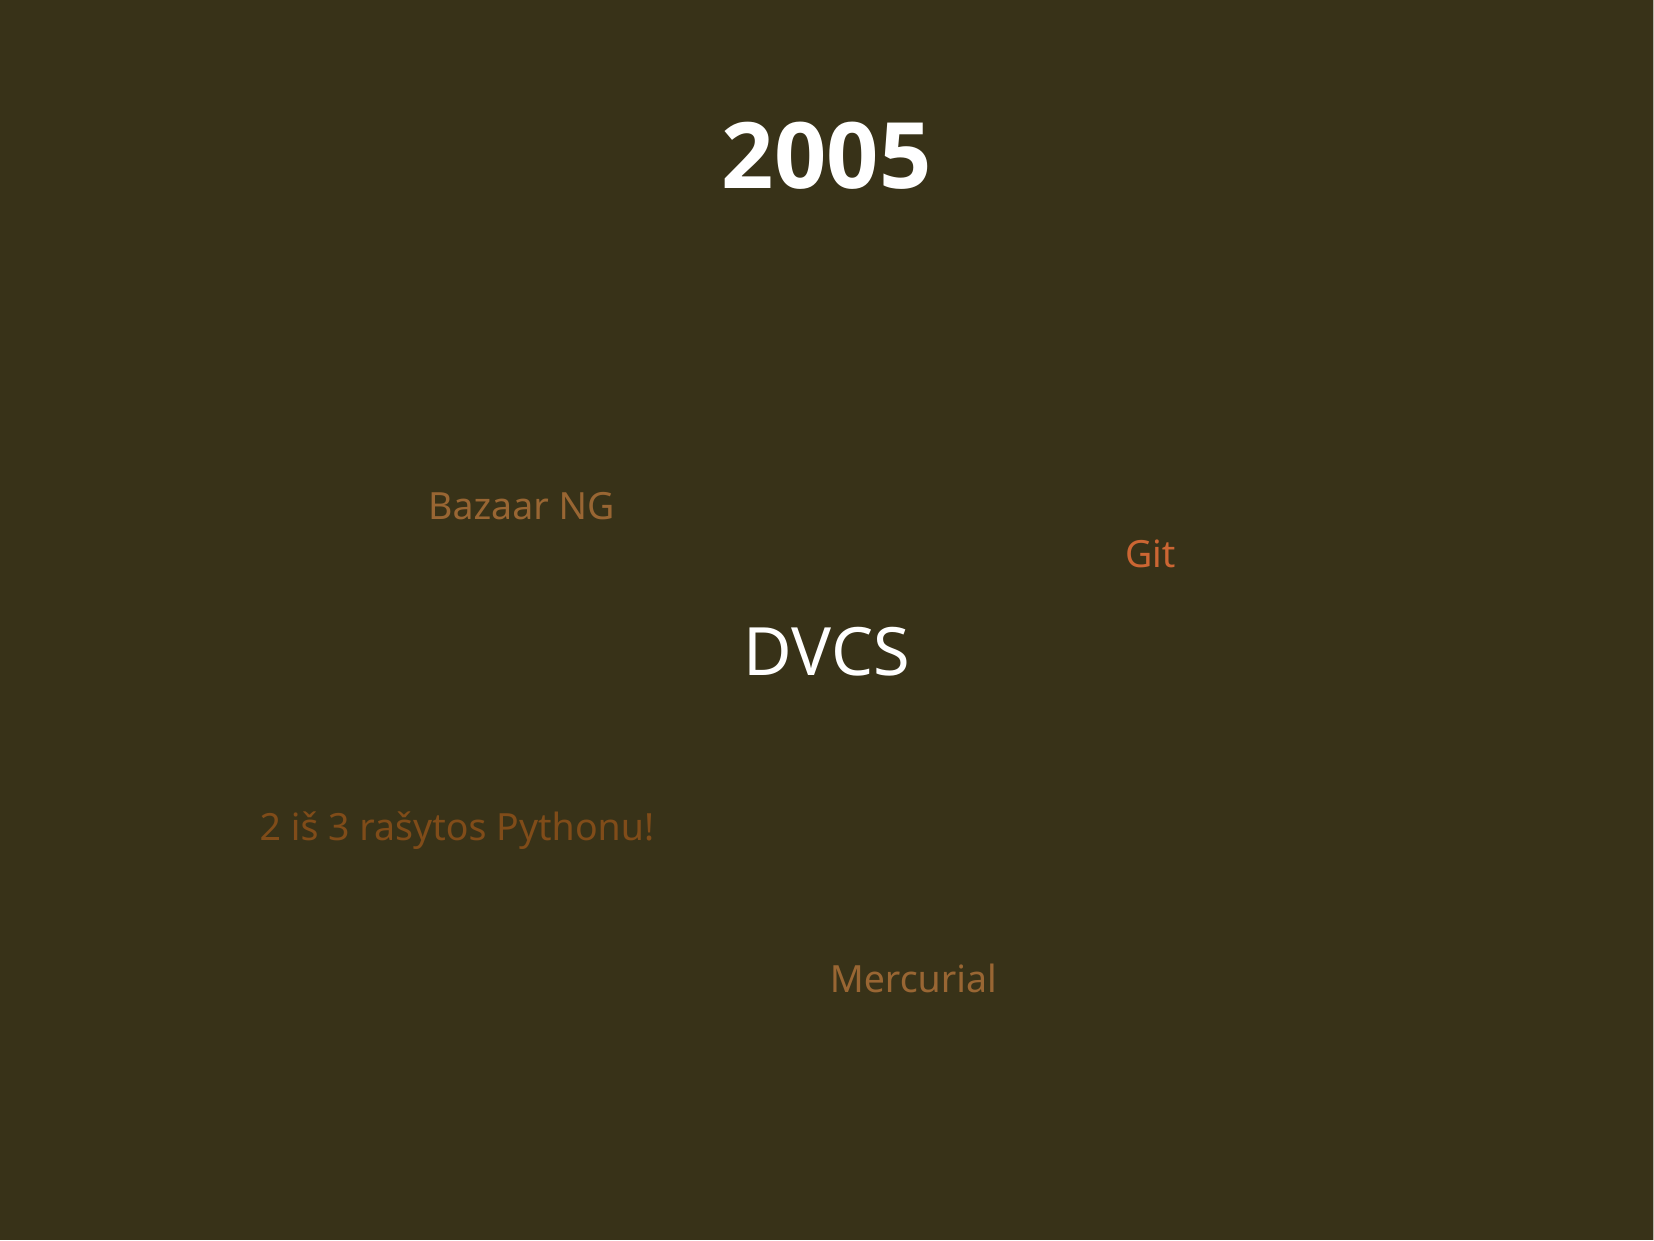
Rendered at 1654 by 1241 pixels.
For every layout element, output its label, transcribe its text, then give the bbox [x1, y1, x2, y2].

text_box Bazaar NG [413, 472, 620, 530]
text_box 2 iš 3 rašytos Pythonu! [244, 793, 655, 851]
text_box Git [1110, 519, 1190, 577]
subtitle DVCS [82, 290, 1571, 1010]
text_box Mercurial [814, 944, 1006, 1002]
title 2005 [82, 49, 1571, 257]
